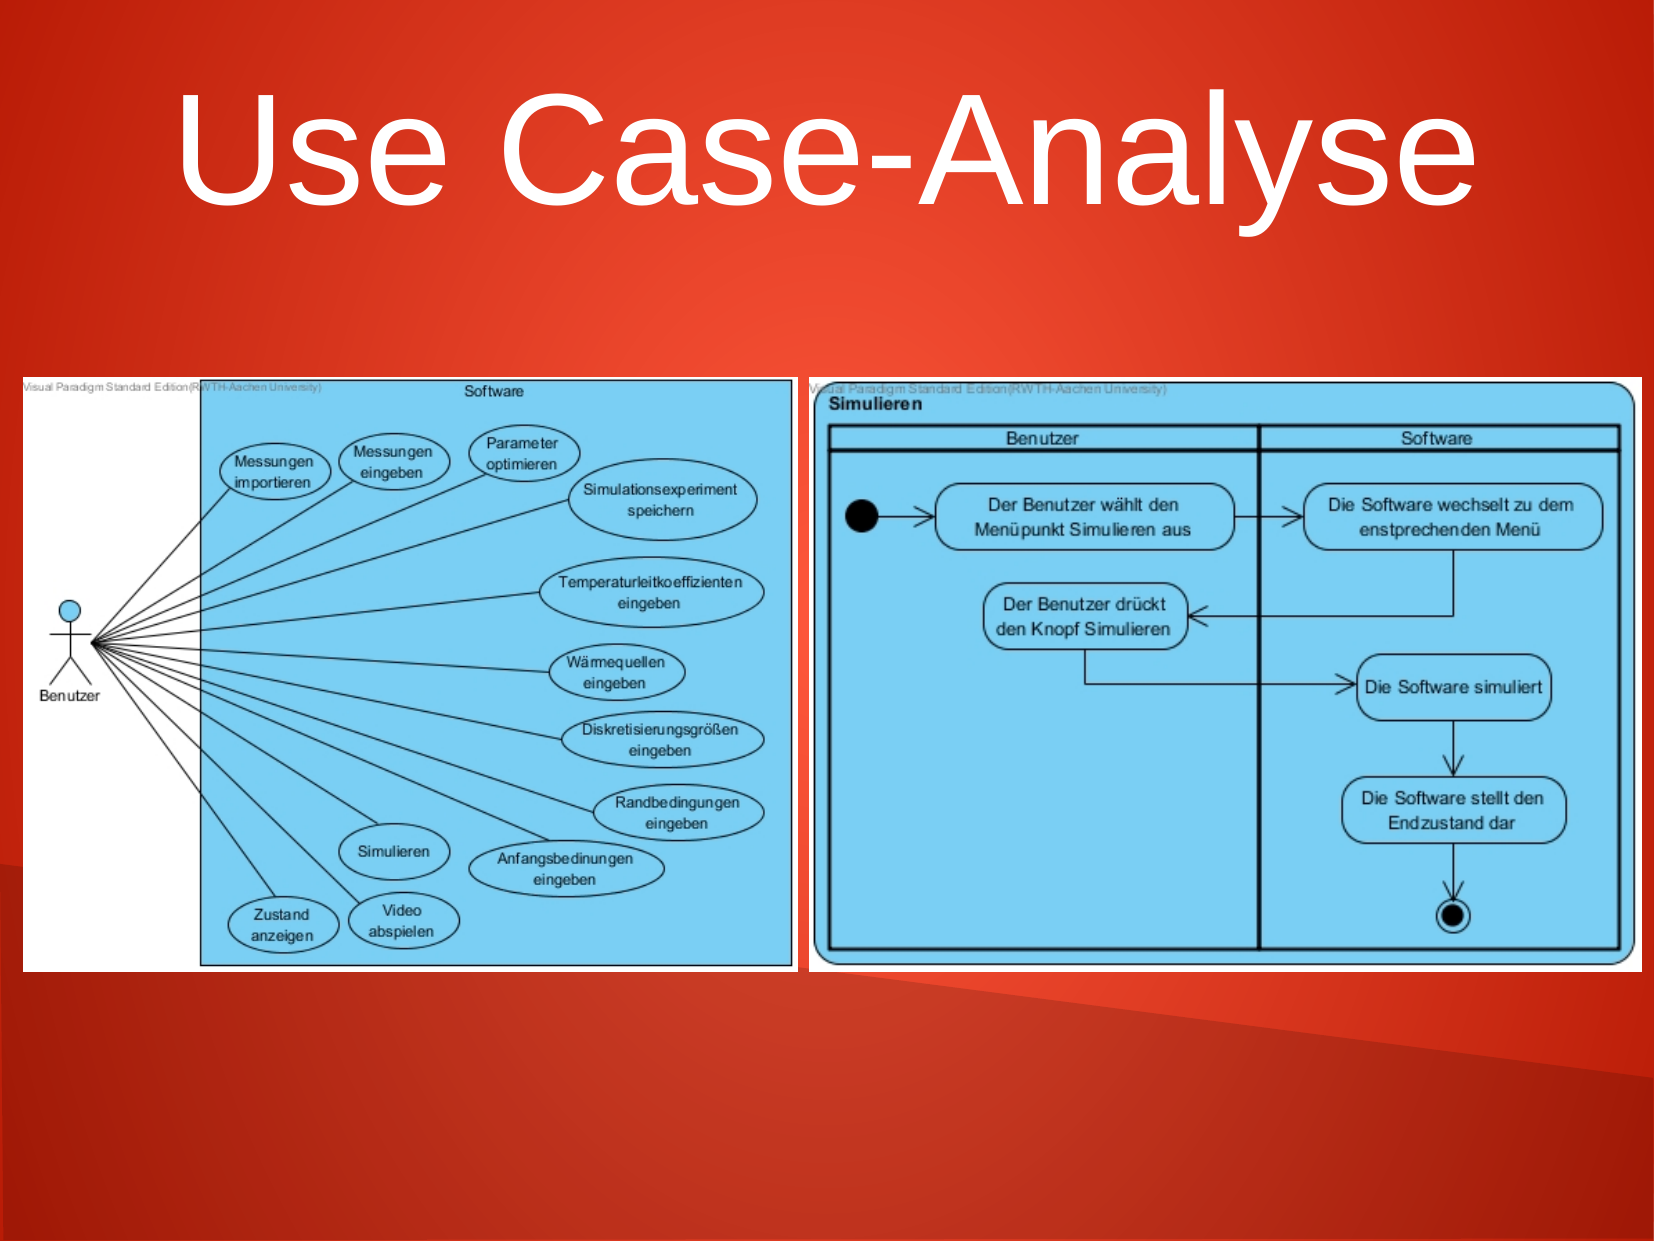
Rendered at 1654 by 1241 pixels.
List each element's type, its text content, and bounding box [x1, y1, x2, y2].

title Use Case-Analyse [82, 47, 1571, 252]
picture [809, 377, 1642, 972]
picture [23, 377, 798, 972]
